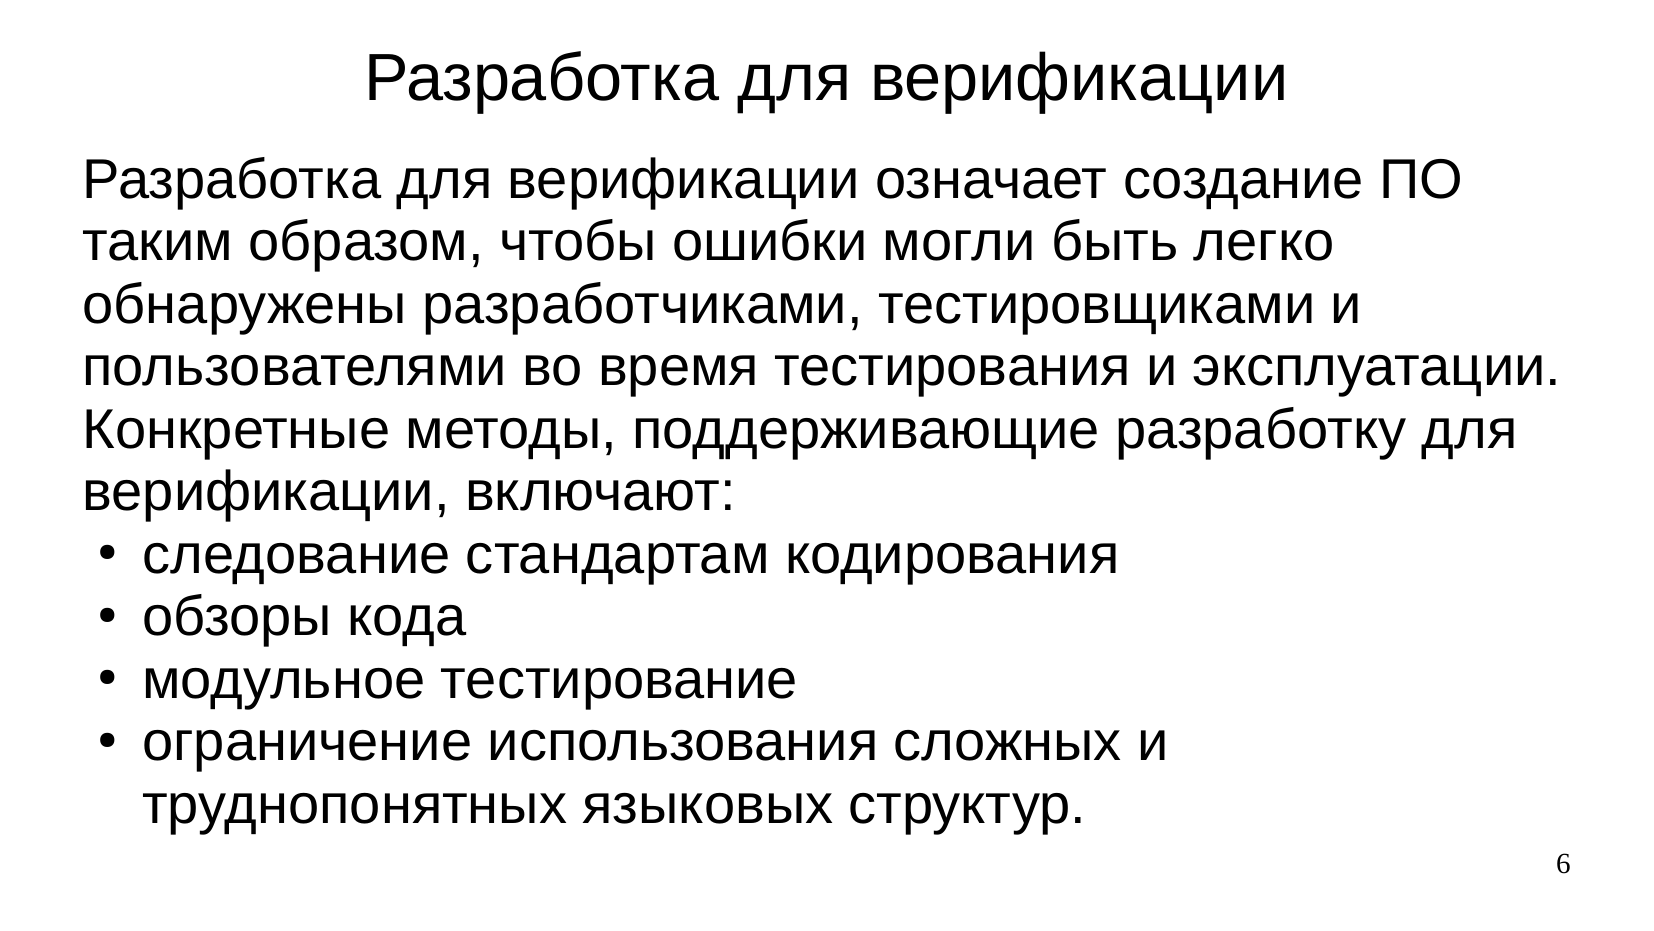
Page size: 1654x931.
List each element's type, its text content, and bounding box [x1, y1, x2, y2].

list Разработка для верификации означает создание ПО таким образом, чтобы ошибки могли быть легко обнаружены разработчиками, тестировщиками и пользователями во время тестирования и эксплуатации. Конкретные методы, поддерживающие разработку для верификации, включают: следование стандартам кодирования обзоры кода модульное тестирование ограничение использования сложных и труднопонятных языковых структур. [82, 147, 1571, 886]
title Разработка для верификации [82, 37, 1571, 119]
